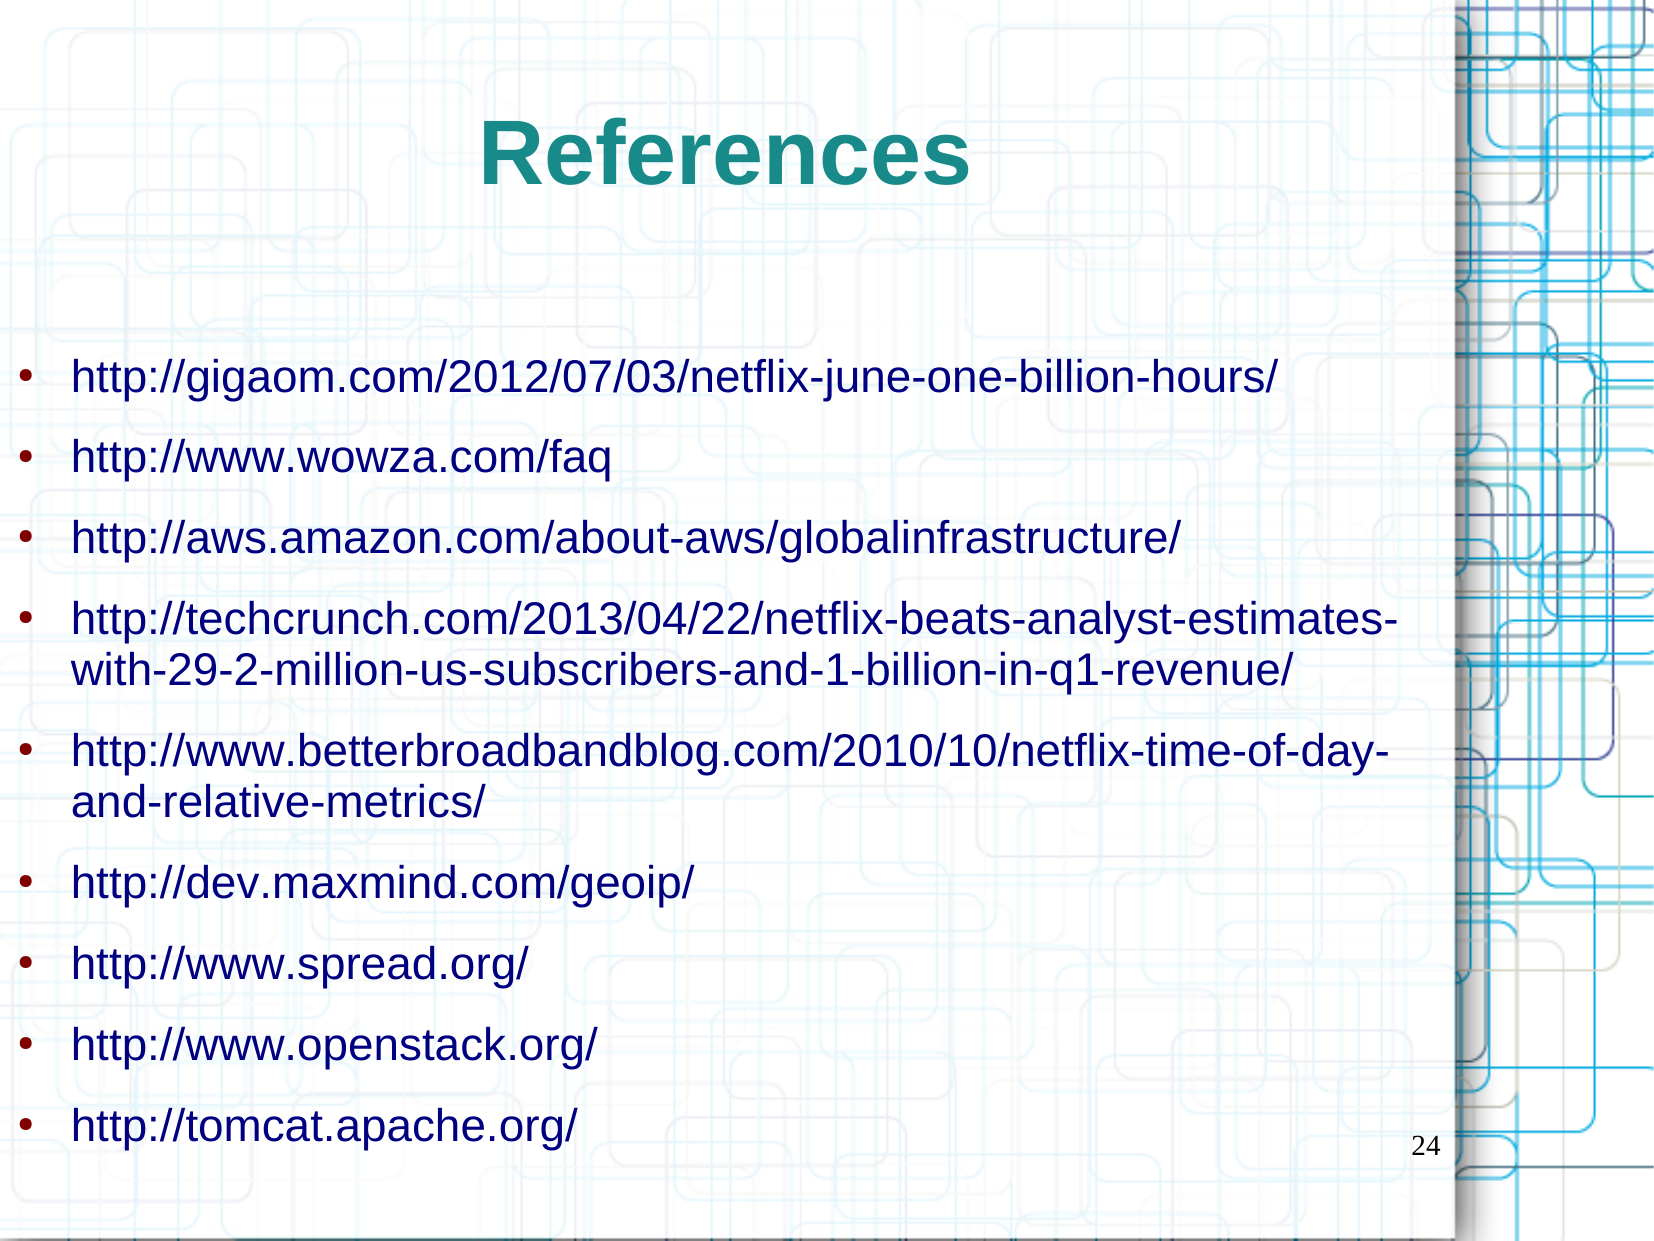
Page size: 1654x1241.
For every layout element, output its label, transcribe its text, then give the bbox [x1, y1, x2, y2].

picture [0, 0, 1654, 1241]
title References [59, 49, 1418, 257]
list http://gigaom.com/2012/07/03/netflix-june-one-billion-hours/ http://www.wowza.com/faq http://aws.amazon.com/about-aws/globalinfrastructure/ http://techcrunch.com/2013/04/22/netflix-beats-analyst-estimates-with-29-2-million-us-subscribers-and-1-billion-in-q1-revenue/ http://www.betterbroadbandblog.com/2010/10/netflix-time-of-day-and-relative-metrics/ http://dev.maxmind.com/geoip/ http://www.spread.org/ http://www.openstack.org/ http://tomcat.apache.org/ [0, 350, 1456, 1229]
